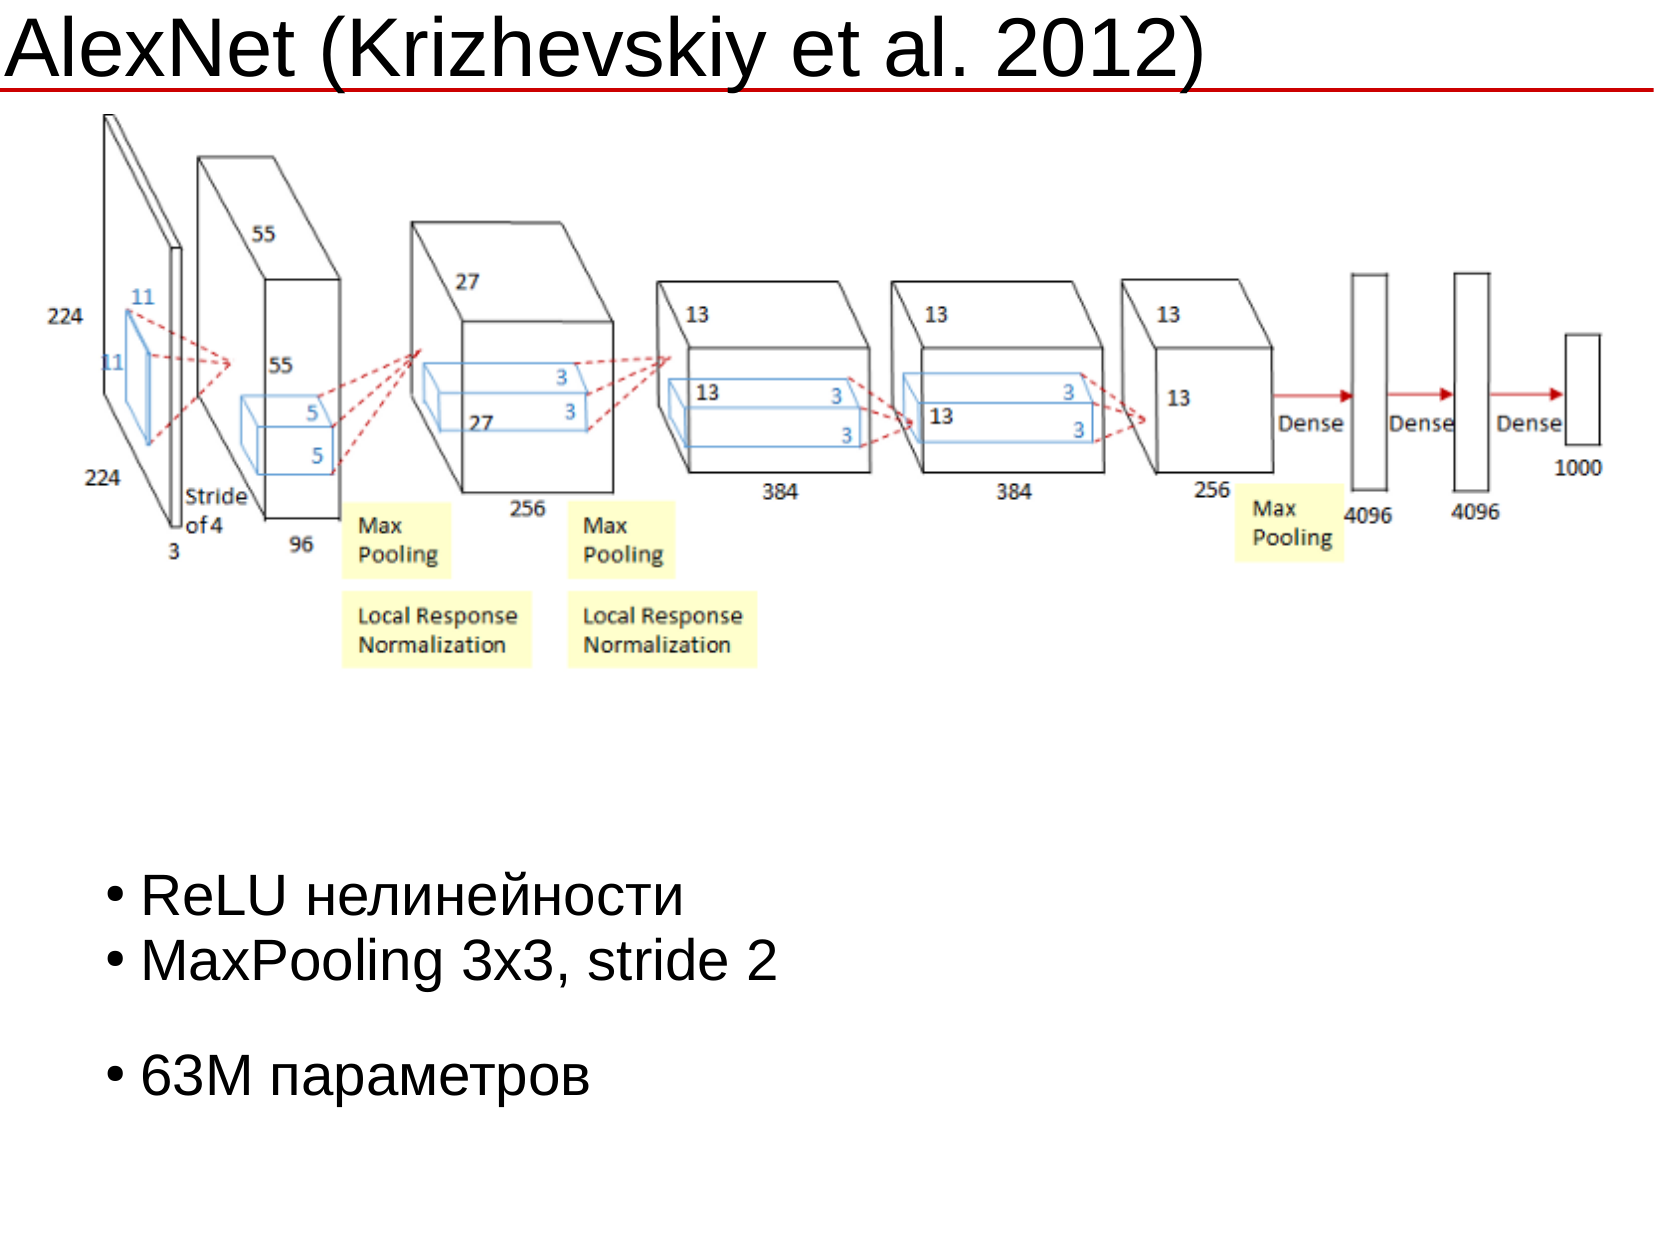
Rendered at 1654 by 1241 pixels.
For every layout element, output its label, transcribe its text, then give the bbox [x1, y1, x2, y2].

text_box ReLU нелинейности MaxPooling 3х3, stride 2 [90, 855, 1186, 1000]
title AlexNet (Krizhevskiy et al. 2012) [4, 0, 1276, 94]
text_box 63M параметров [90, 1035, 1186, 1115]
picture [32, 114, 1623, 676]
